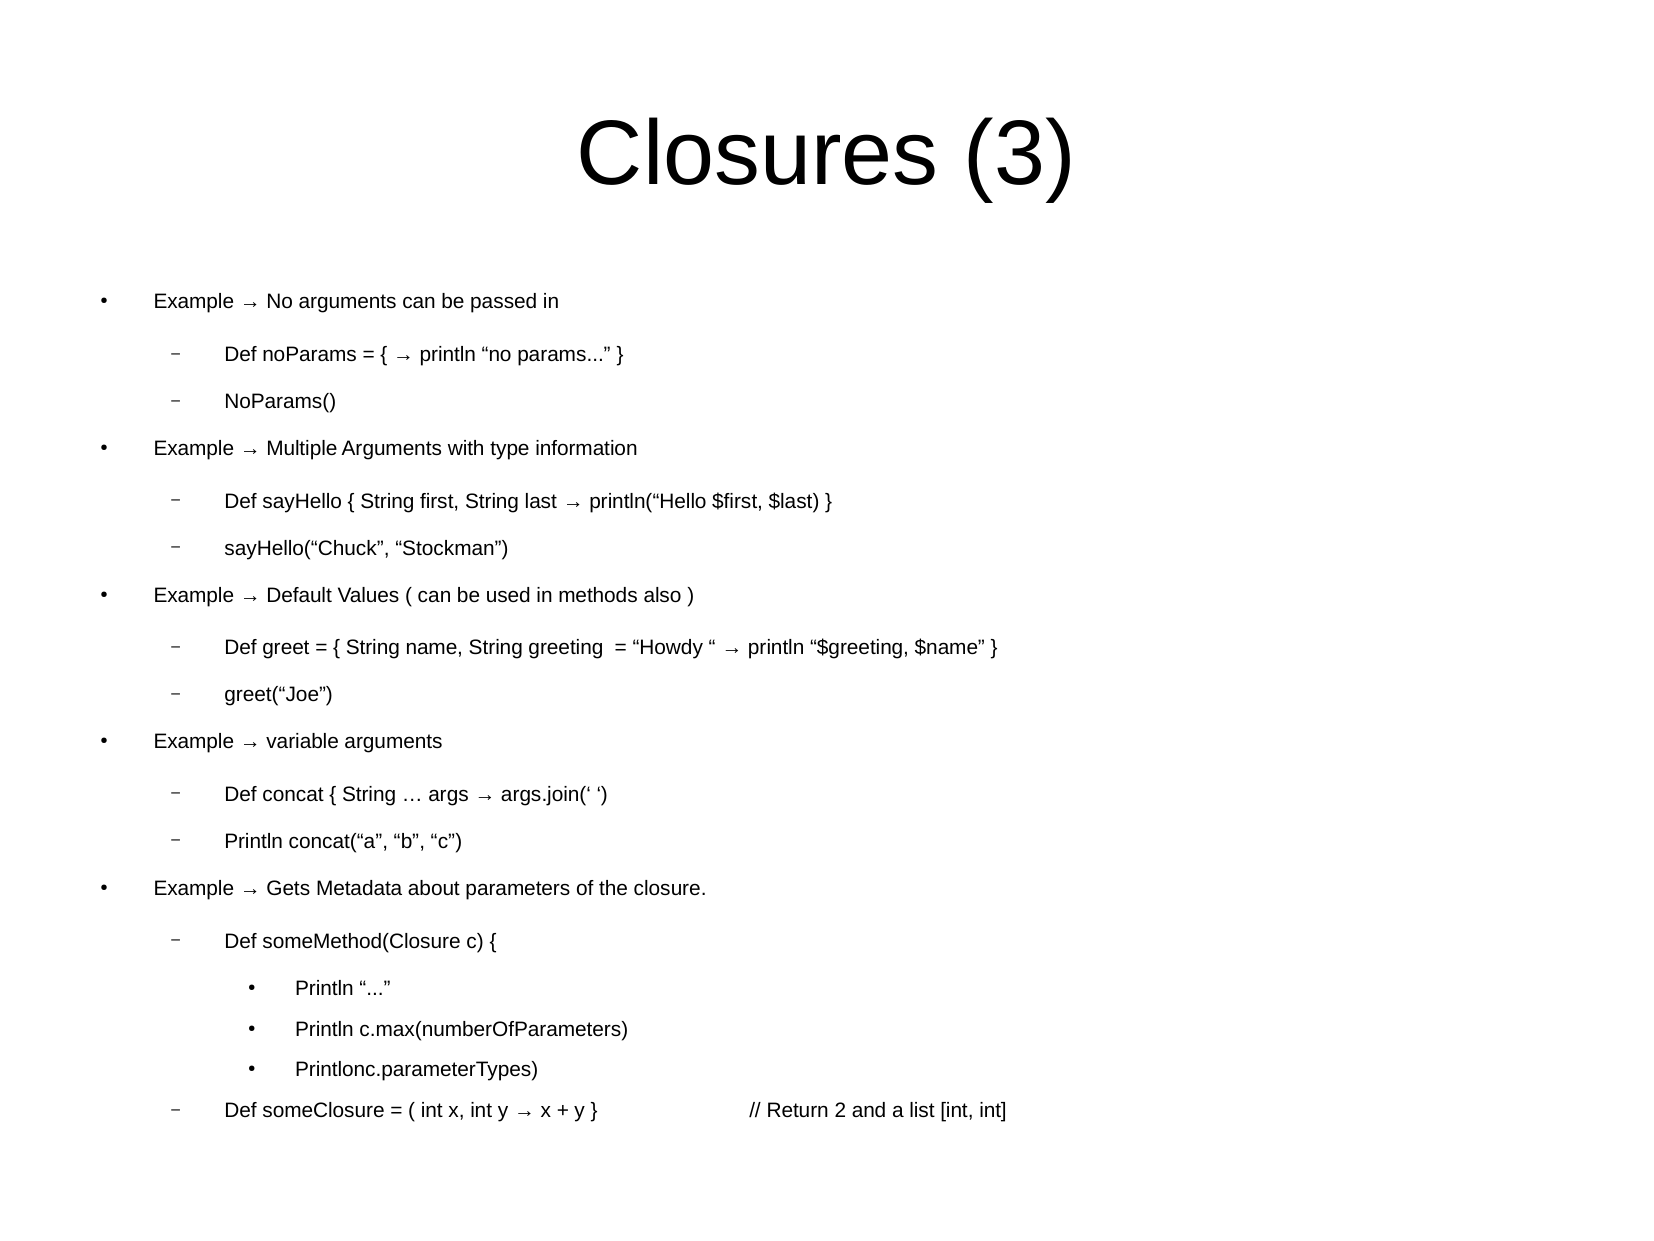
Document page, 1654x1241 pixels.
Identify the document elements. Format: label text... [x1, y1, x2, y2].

list Example → No arguments can be passed in Def noParams = { → println “no params...” } NoParams() Example → Multiple Arguments with type information Def sayHello { String first, String last → println(“Hello $first, $last) } sayHello(“Chuck”, “Stockman”) Example → Default Values ( can be used in methods also ) Def greet = { String name, String greeting = “Howdy “ → println “$greeting, $name” } greet(“Joe”) Example → variable arguments Def concat { String … args → args.join(‘ ‘) Println concat(“a”, “b”, “c”) Example → Gets Metadata about parameters of the closure. Def someMethod(Closure c) { Println “...” Println c.max(numberOfParameters) Printlonc.parameterTypes) Def someClosure = ( int x, int y → x + y } // Return 2 and a list [int, int] [82, 290, 1571, 1201]
title Closures (3) [82, 49, 1571, 257]
